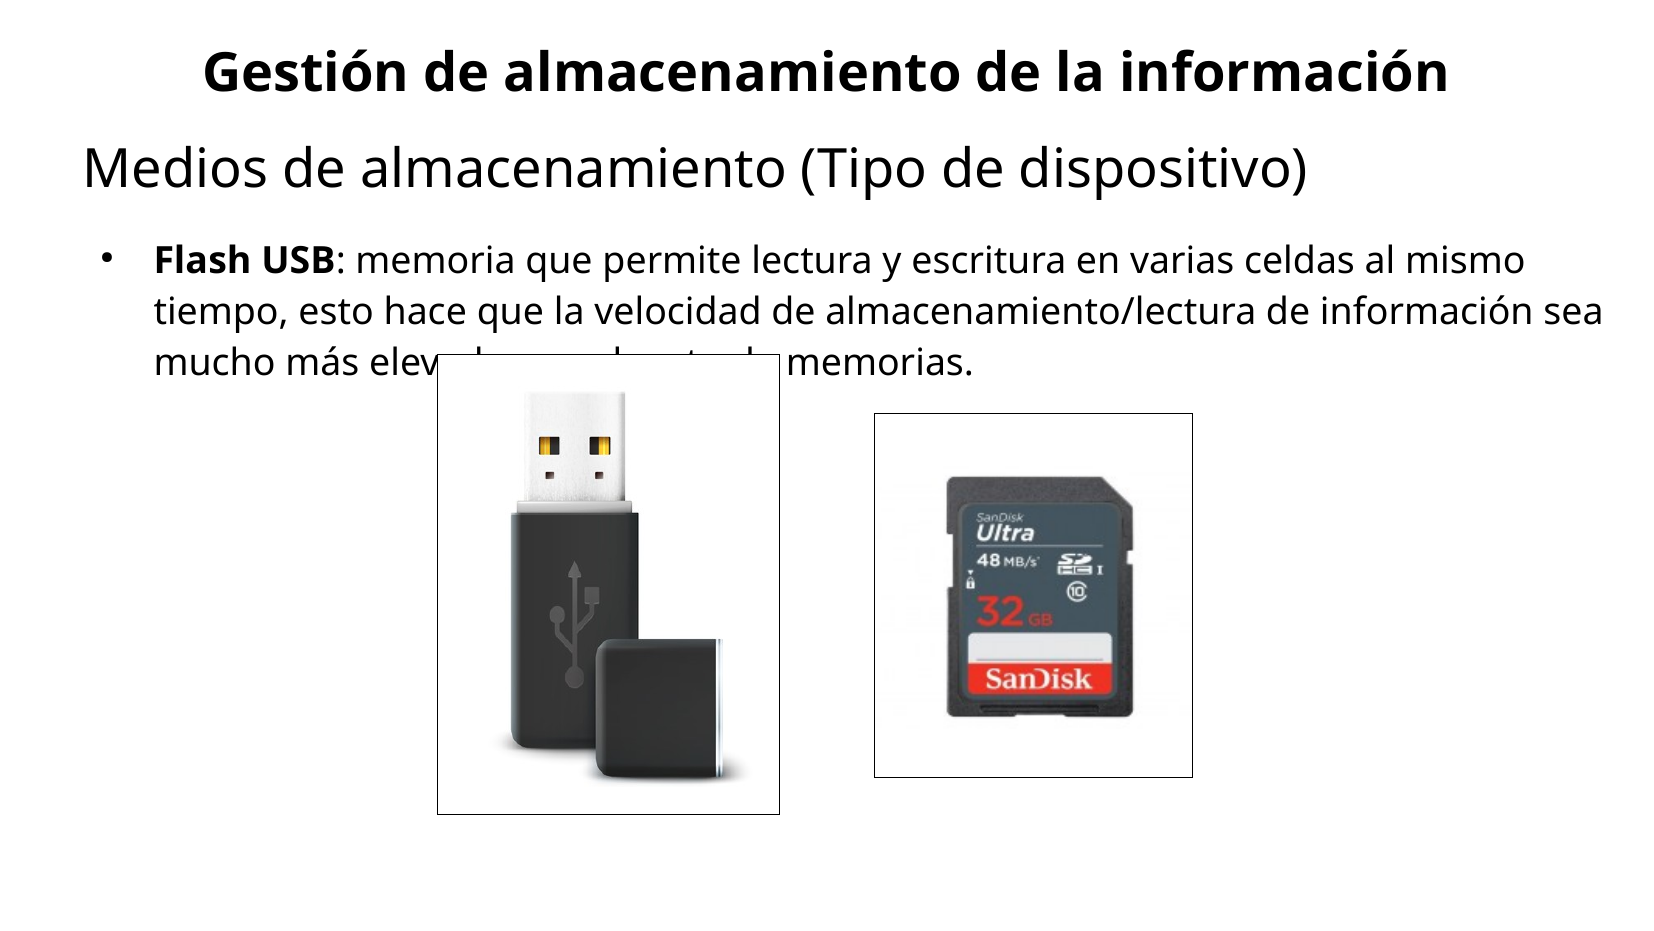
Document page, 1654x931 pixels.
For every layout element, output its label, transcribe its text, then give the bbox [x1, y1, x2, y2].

picture [874, 413, 1193, 778]
picture [437, 354, 780, 815]
title Gestión de almacenamiento de la información [82, 23, 1571, 119]
list Medios de almacenamiento (Tipo de dispositivo) Flash USB: memoria que permite lectura y escritura en varias celdas al mismo tiempo, esto hace que la velocidad de almacenamiento/lectura de información sea mucho más elevada que el resto de memorias. [82, 129, 1630, 875]
